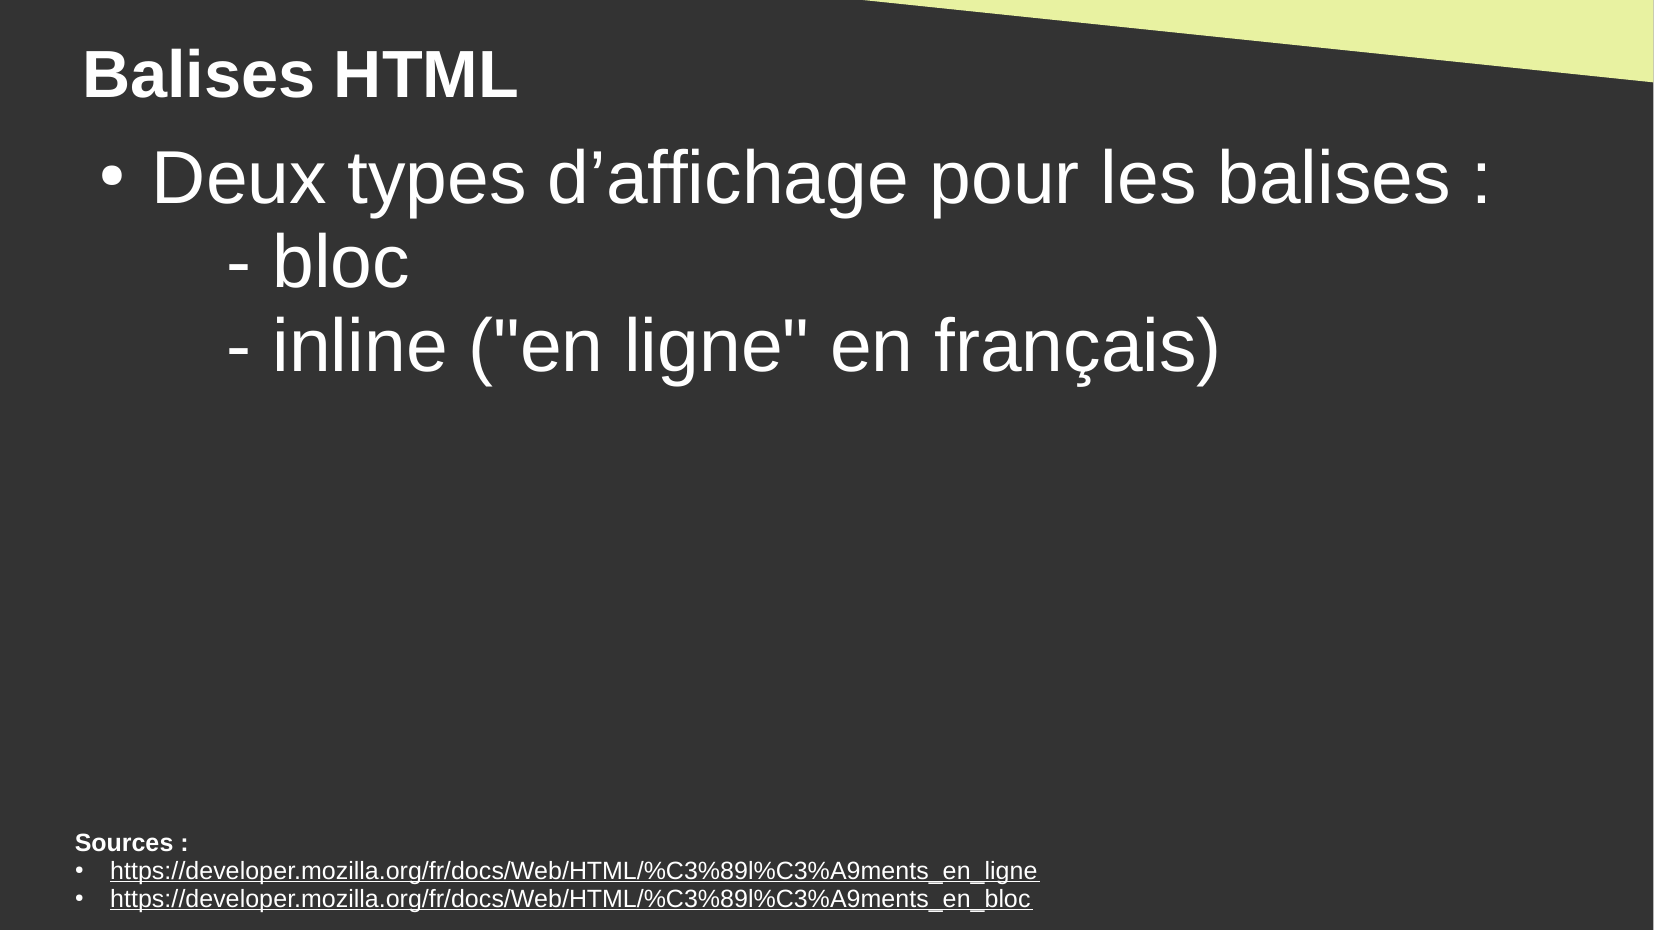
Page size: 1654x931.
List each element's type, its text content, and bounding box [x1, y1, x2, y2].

text_box [862, 0, 1654, 83]
text_box Sources : https://developer.mozilla.org/fr/docs/Web/HTML/%C3%89l%C3%A9ments_en_ligne https://developer.mozilla.org/fr/docs/Web/HTML/%C3%89l%C3%A9ments_en_bloc [60, 821, 1546, 921]
list Deux types d’affichage pour les balises : - bloc - inline ("en ligne" en français) [80, 135, 1620, 507]
title Balises HTML [82, 37, 1571, 114]
